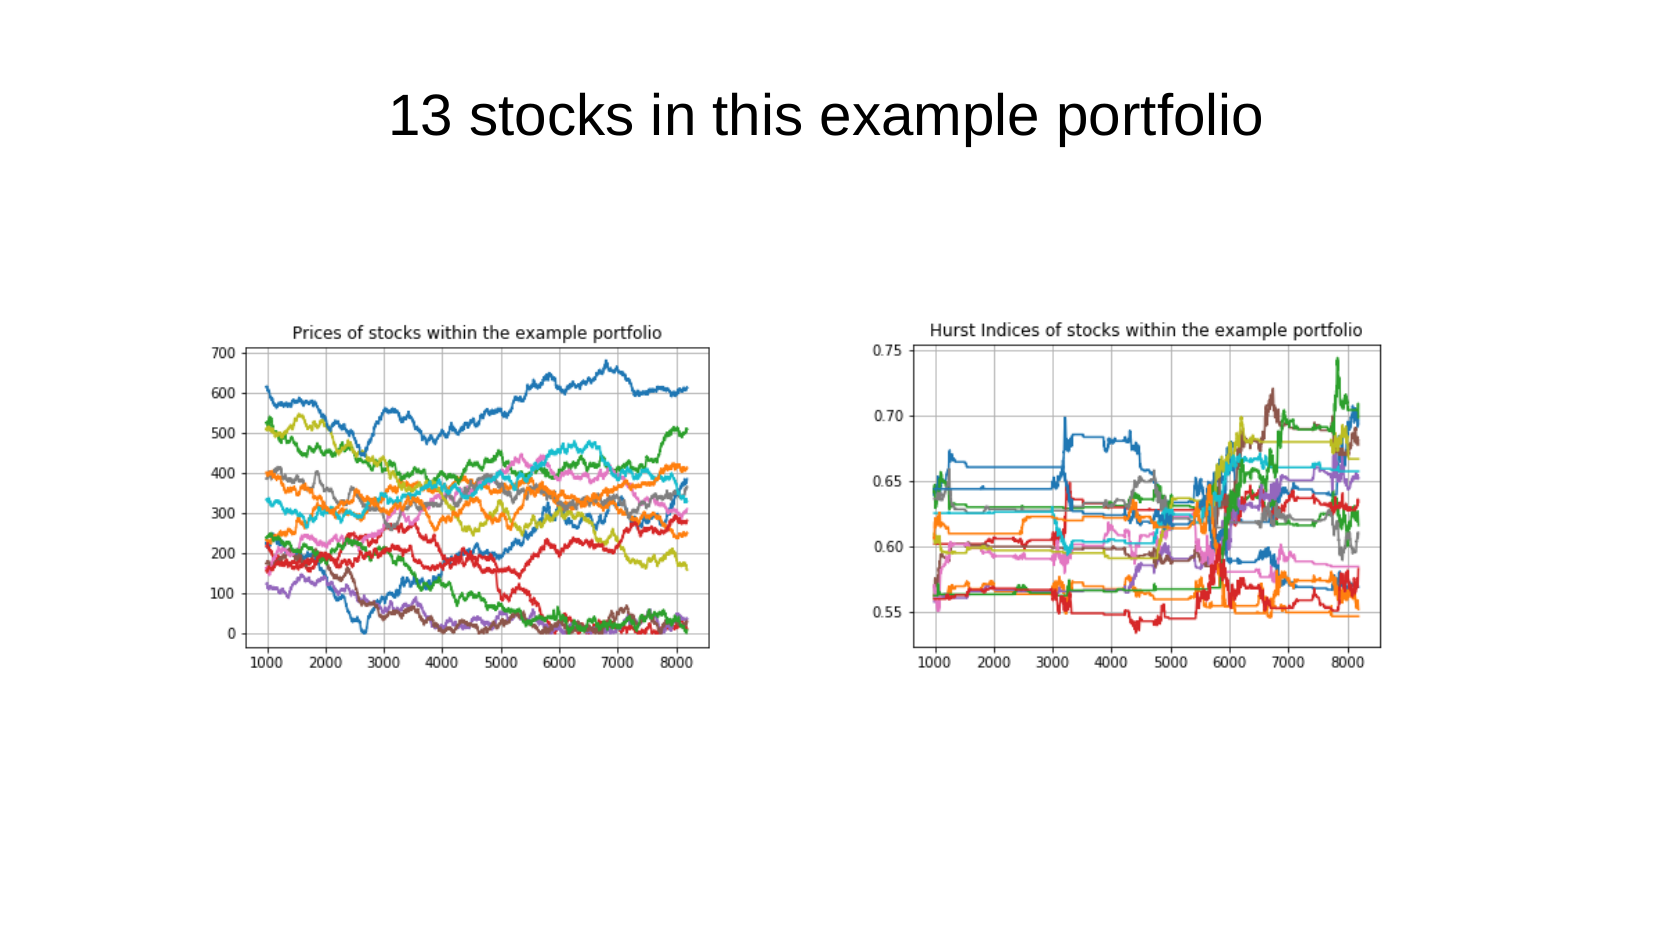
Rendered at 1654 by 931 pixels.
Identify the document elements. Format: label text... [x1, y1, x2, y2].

picture [838, 296, 1440, 697]
title 13 stocks in this example portfolio [82, 37, 1571, 193]
picture [171, 299, 768, 697]
